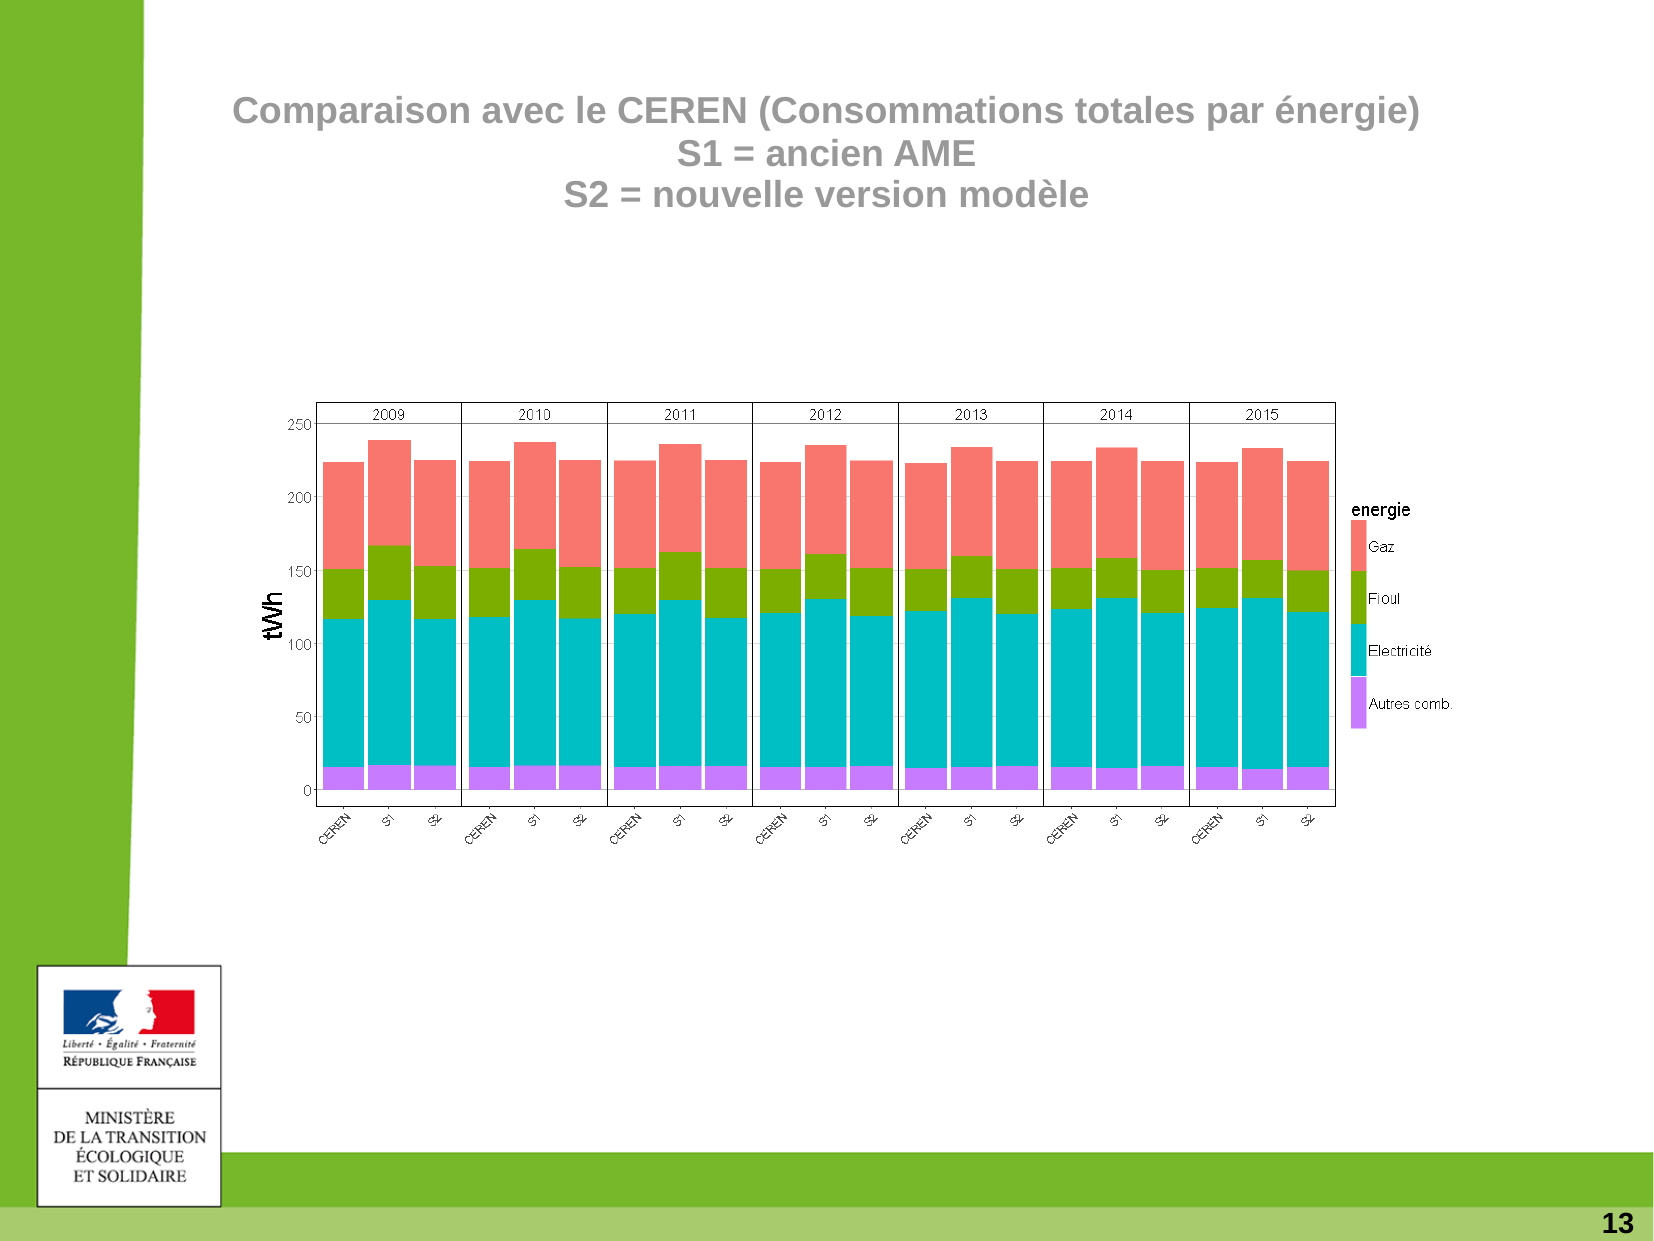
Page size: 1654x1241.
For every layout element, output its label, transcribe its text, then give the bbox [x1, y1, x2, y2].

picture [0, 0, 1654, 1241]
title Comparaison avec le CEREN (Consommations totales par énergie) S1 = ancien AME S2 = nouvelle version modèle [82, 49, 1571, 257]
